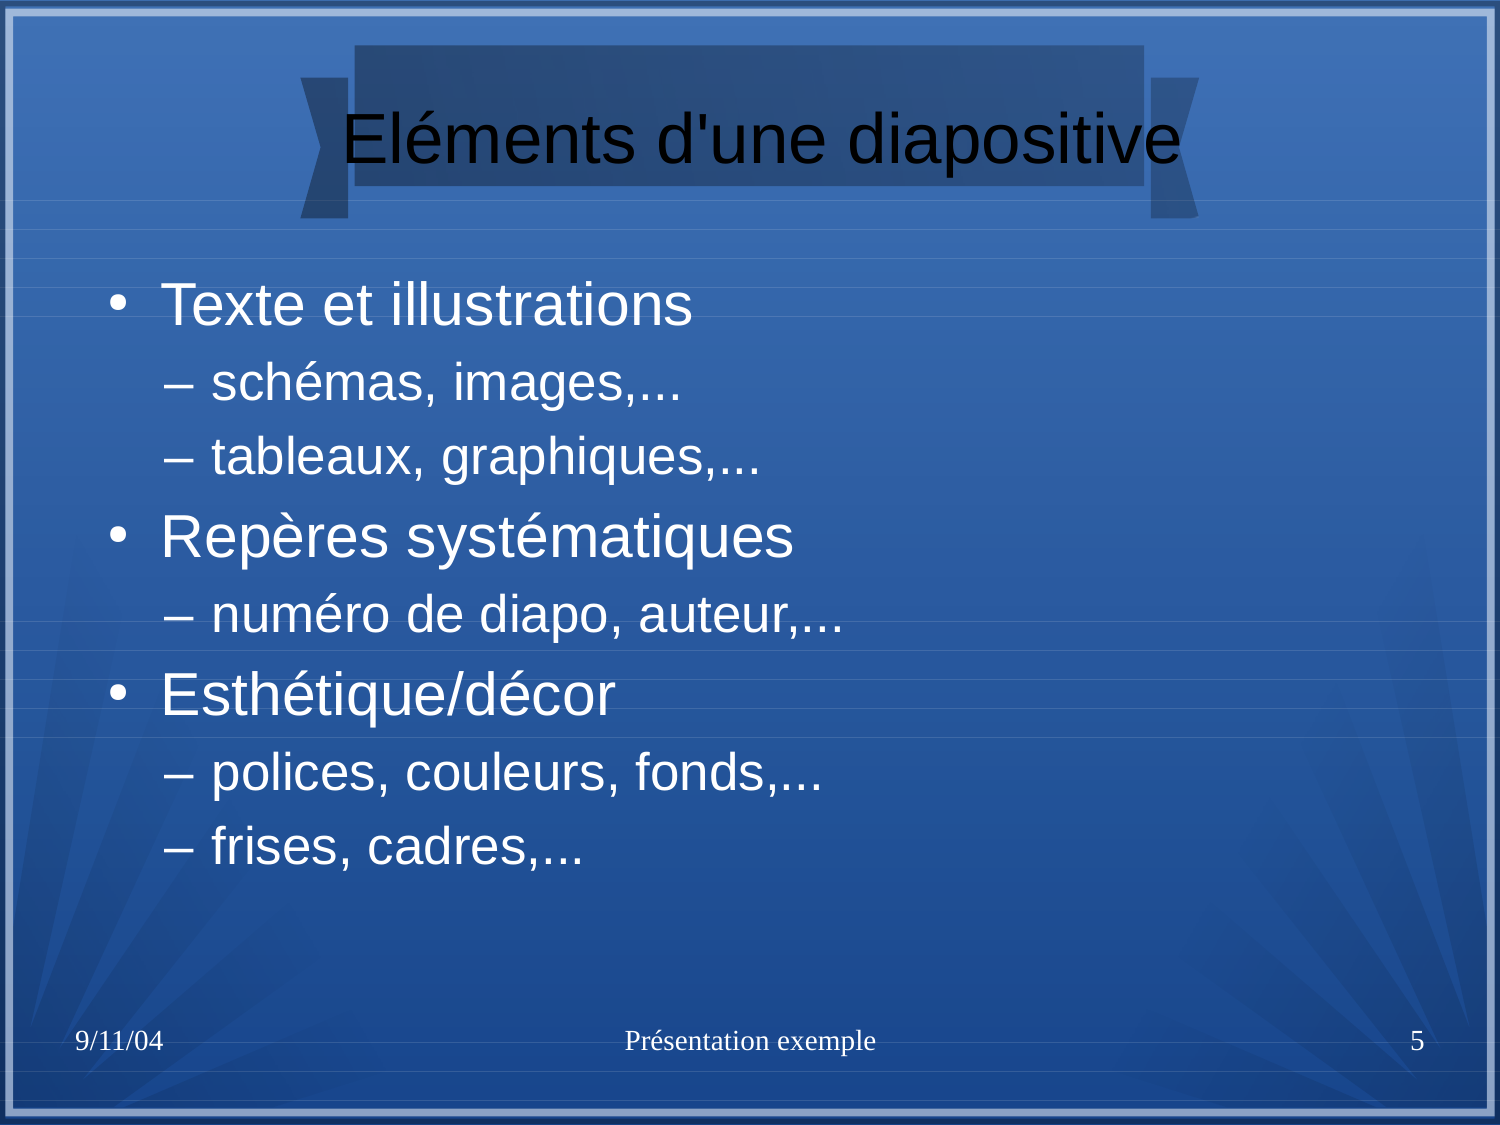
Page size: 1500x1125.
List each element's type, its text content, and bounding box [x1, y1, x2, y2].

list Texte et illustrations schémas, images,... tableaux, graphiques,... Repères systématiques numéro de diapo, auteur,... Esthétique/décor polices, couleurs, fonds,... frises, cadres,... [75, 262, 1426, 1006]
title Eléments d'une diapositive [75, 45, 1426, 233]
